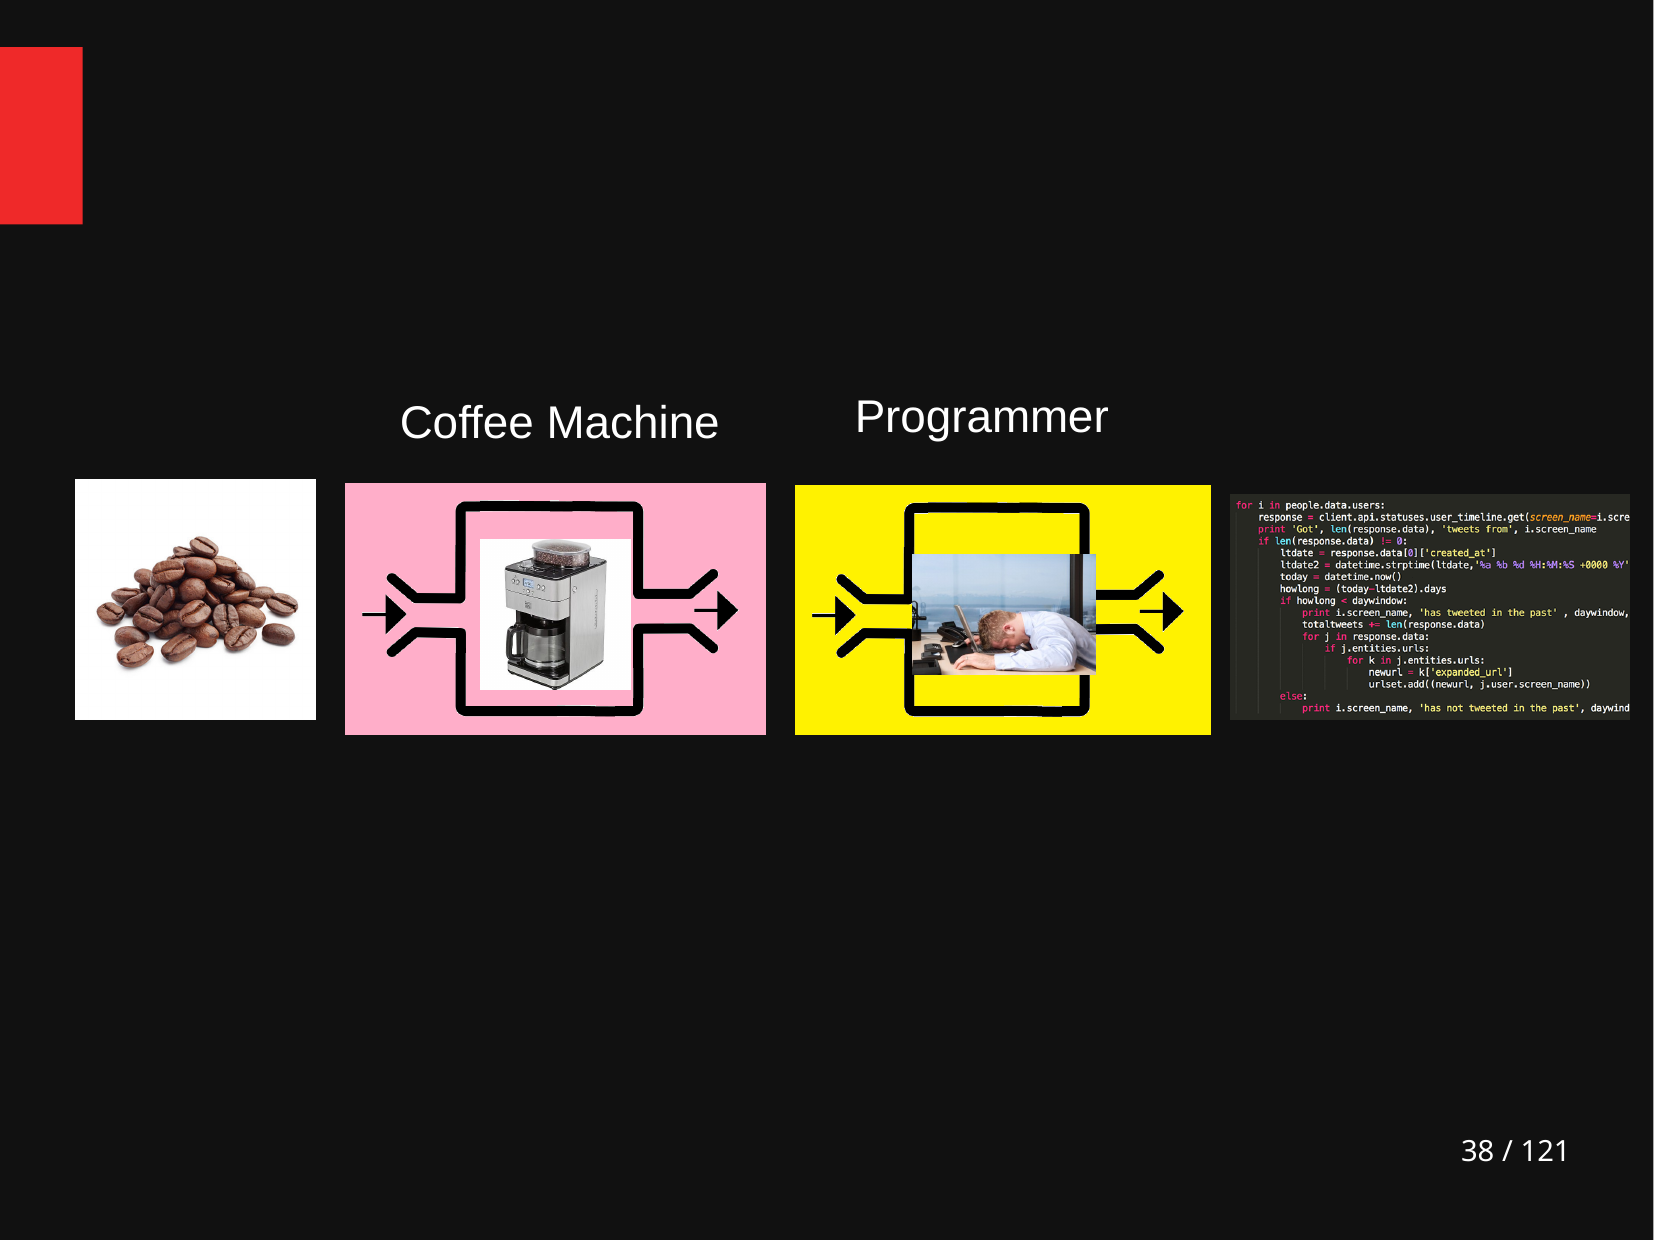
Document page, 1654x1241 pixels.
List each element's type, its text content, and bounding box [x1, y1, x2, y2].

picture [1230, 494, 1630, 721]
text_box Programmer [840, 383, 1216, 451]
picture [795, 485, 1211, 736]
text_box Coffee Machine [385, 390, 736, 457]
picture [345, 483, 766, 736]
picture [75, 479, 316, 721]
